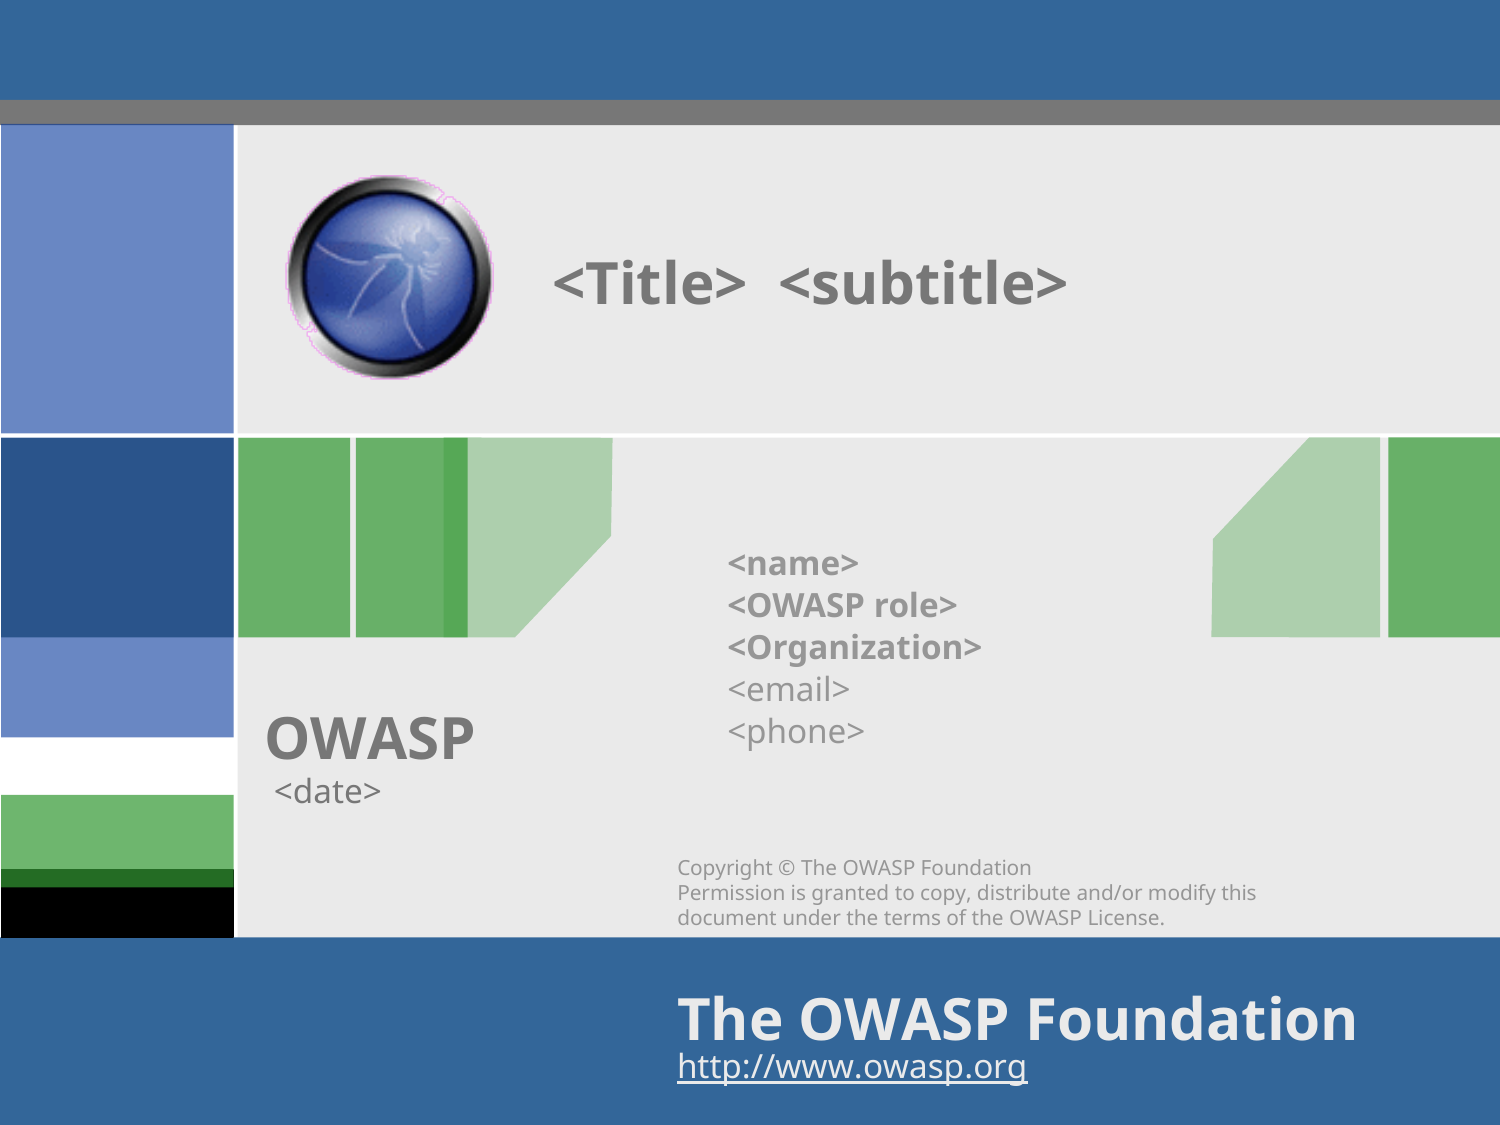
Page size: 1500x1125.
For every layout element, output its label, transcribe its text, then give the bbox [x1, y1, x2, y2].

subtitle <name> <OWASP role> <Organization> <email> <phone> [712, 534, 1326, 765]
text_box <date> [259, 762, 397, 818]
picture [275, 174, 501, 382]
title <Title> <subtitle> [537, 124, 1500, 438]
